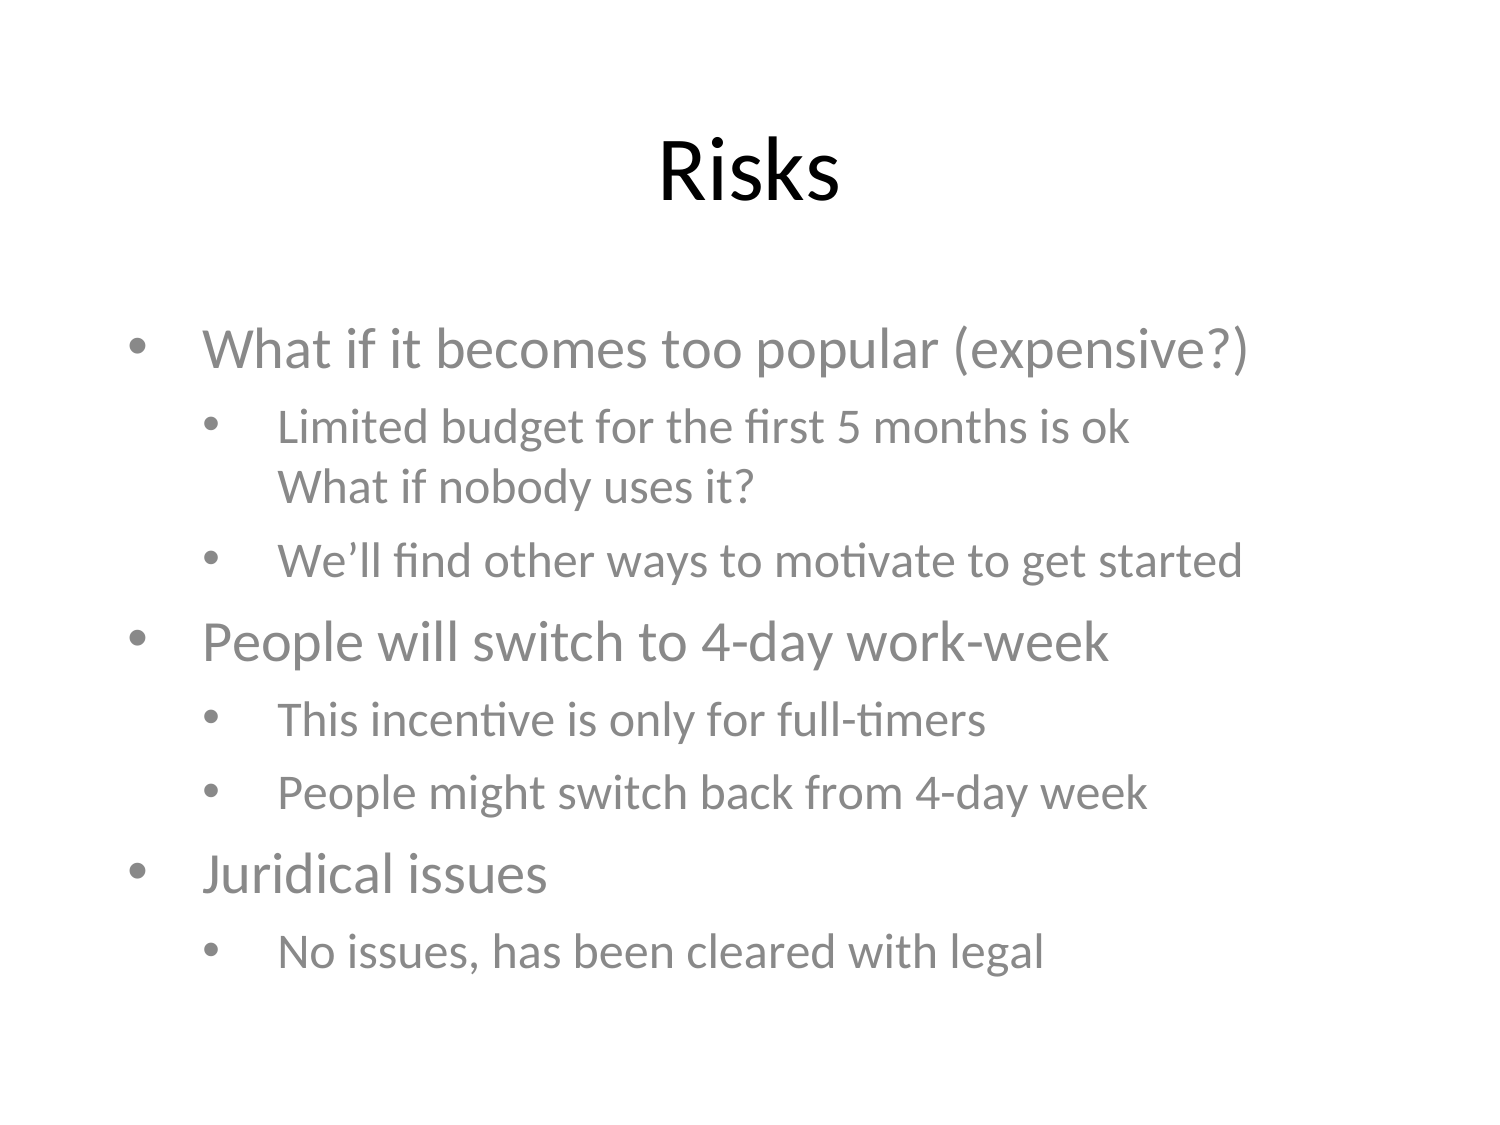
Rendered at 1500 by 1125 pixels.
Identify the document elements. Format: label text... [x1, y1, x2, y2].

text_box What if it becomes too popular (expensive?) Limited budget for the first 5 months is ok What if nobody uses it? We’ll find other ways to motivate to get started People will switch to 4-day work-week This incentive is only for full-timers People might switch back from 4-day week Juridical issues No issues, has been cleared with legal [112, 302, 1377, 1035]
title Risks [112, 42, 1388, 284]
